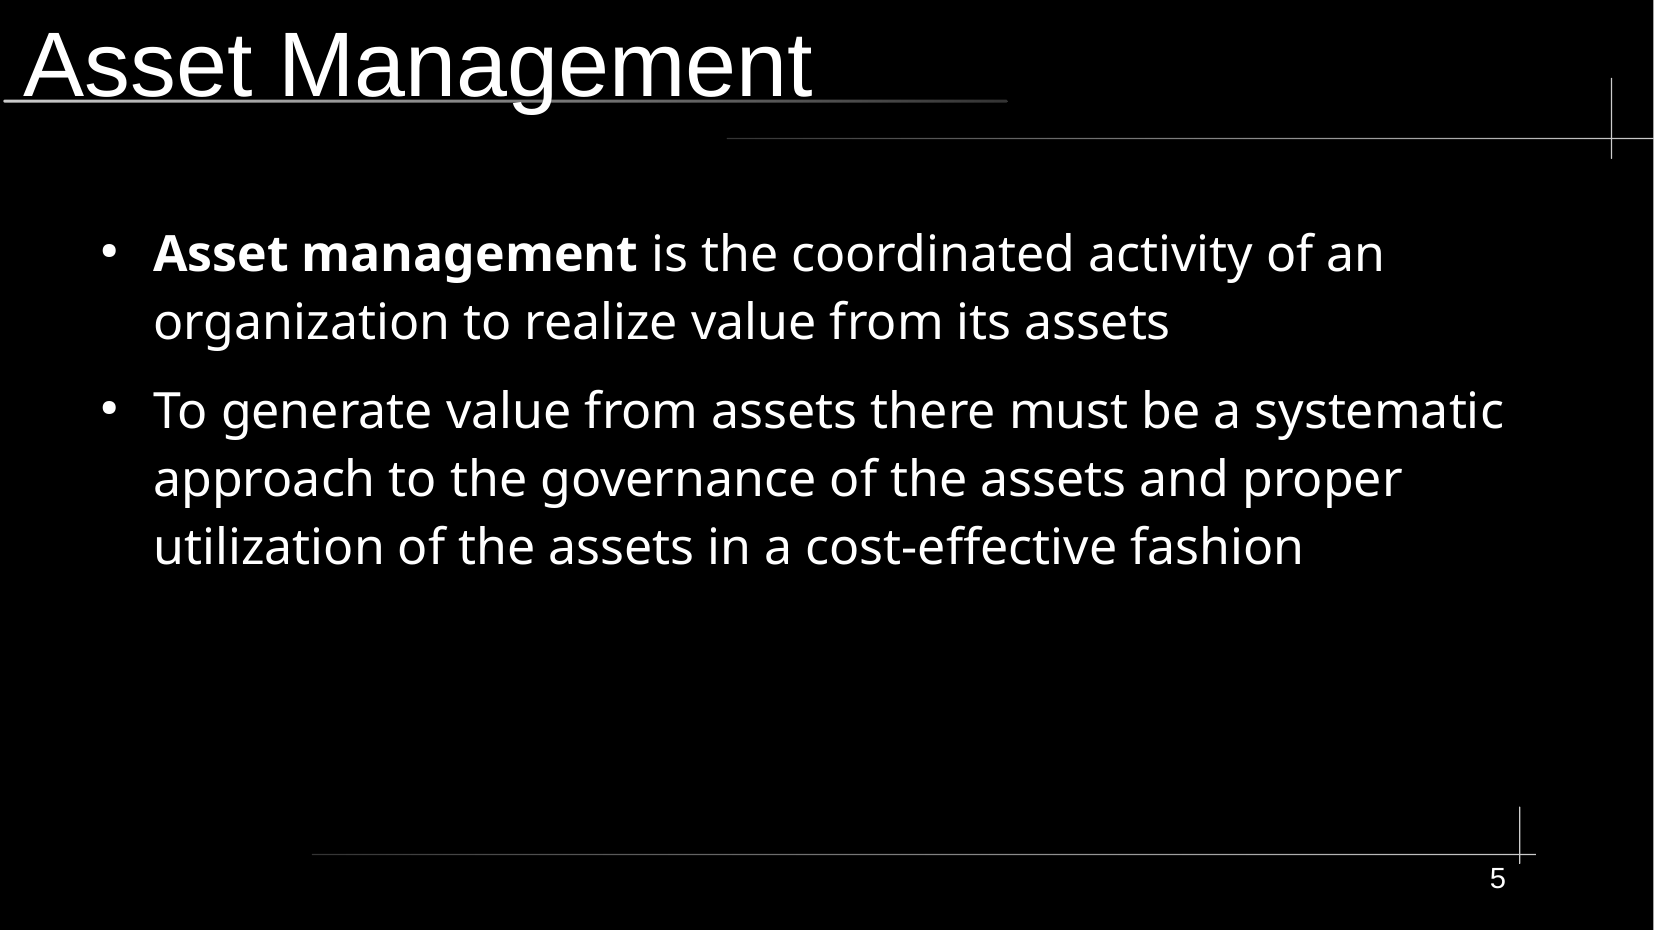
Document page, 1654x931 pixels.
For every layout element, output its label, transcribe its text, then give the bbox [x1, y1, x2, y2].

list Asset management is the coordinated activity of an organization to realize value from its assets To generate value from assets there must be a systematic approach to the governance of the assets and proper utilization of the assets in a cost-effective fashion [82, 217, 1571, 758]
title Asset Management [23, 11, 1589, 119]
